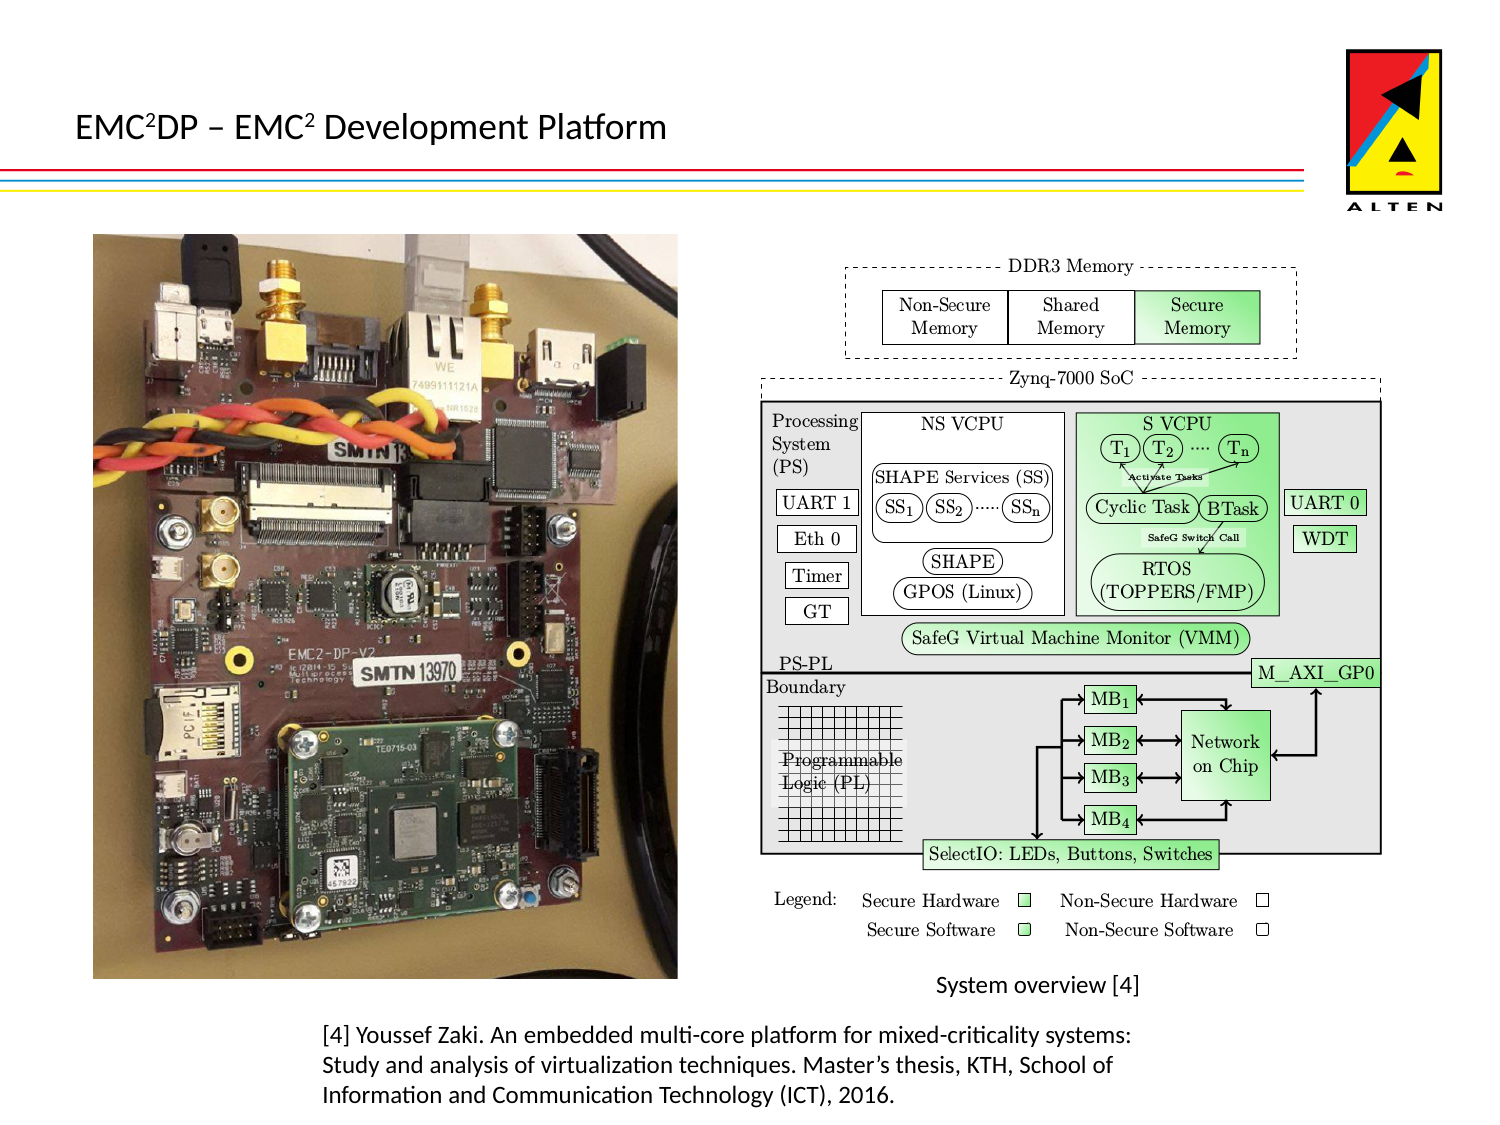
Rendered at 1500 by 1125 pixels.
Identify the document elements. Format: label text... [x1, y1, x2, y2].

picture [92, 234, 678, 979]
text_box System overview [4] [921, 960, 1176, 1004]
picture [0, 169, 74, 179]
text_box EMC2DP – EMC2 Development Platform [74, 31, 1306, 219]
text_box [4] Youssef Zaki. An embedded multi-core platform for mixed-criticality systems: Study and analysis of virtualization techniques. Master’s thesis, KTH, School of Information and Communication Technology (ICT), 2016. [307, 1011, 1193, 1102]
picture [0, 182, 74, 192]
picture [715, 232, 1419, 963]
